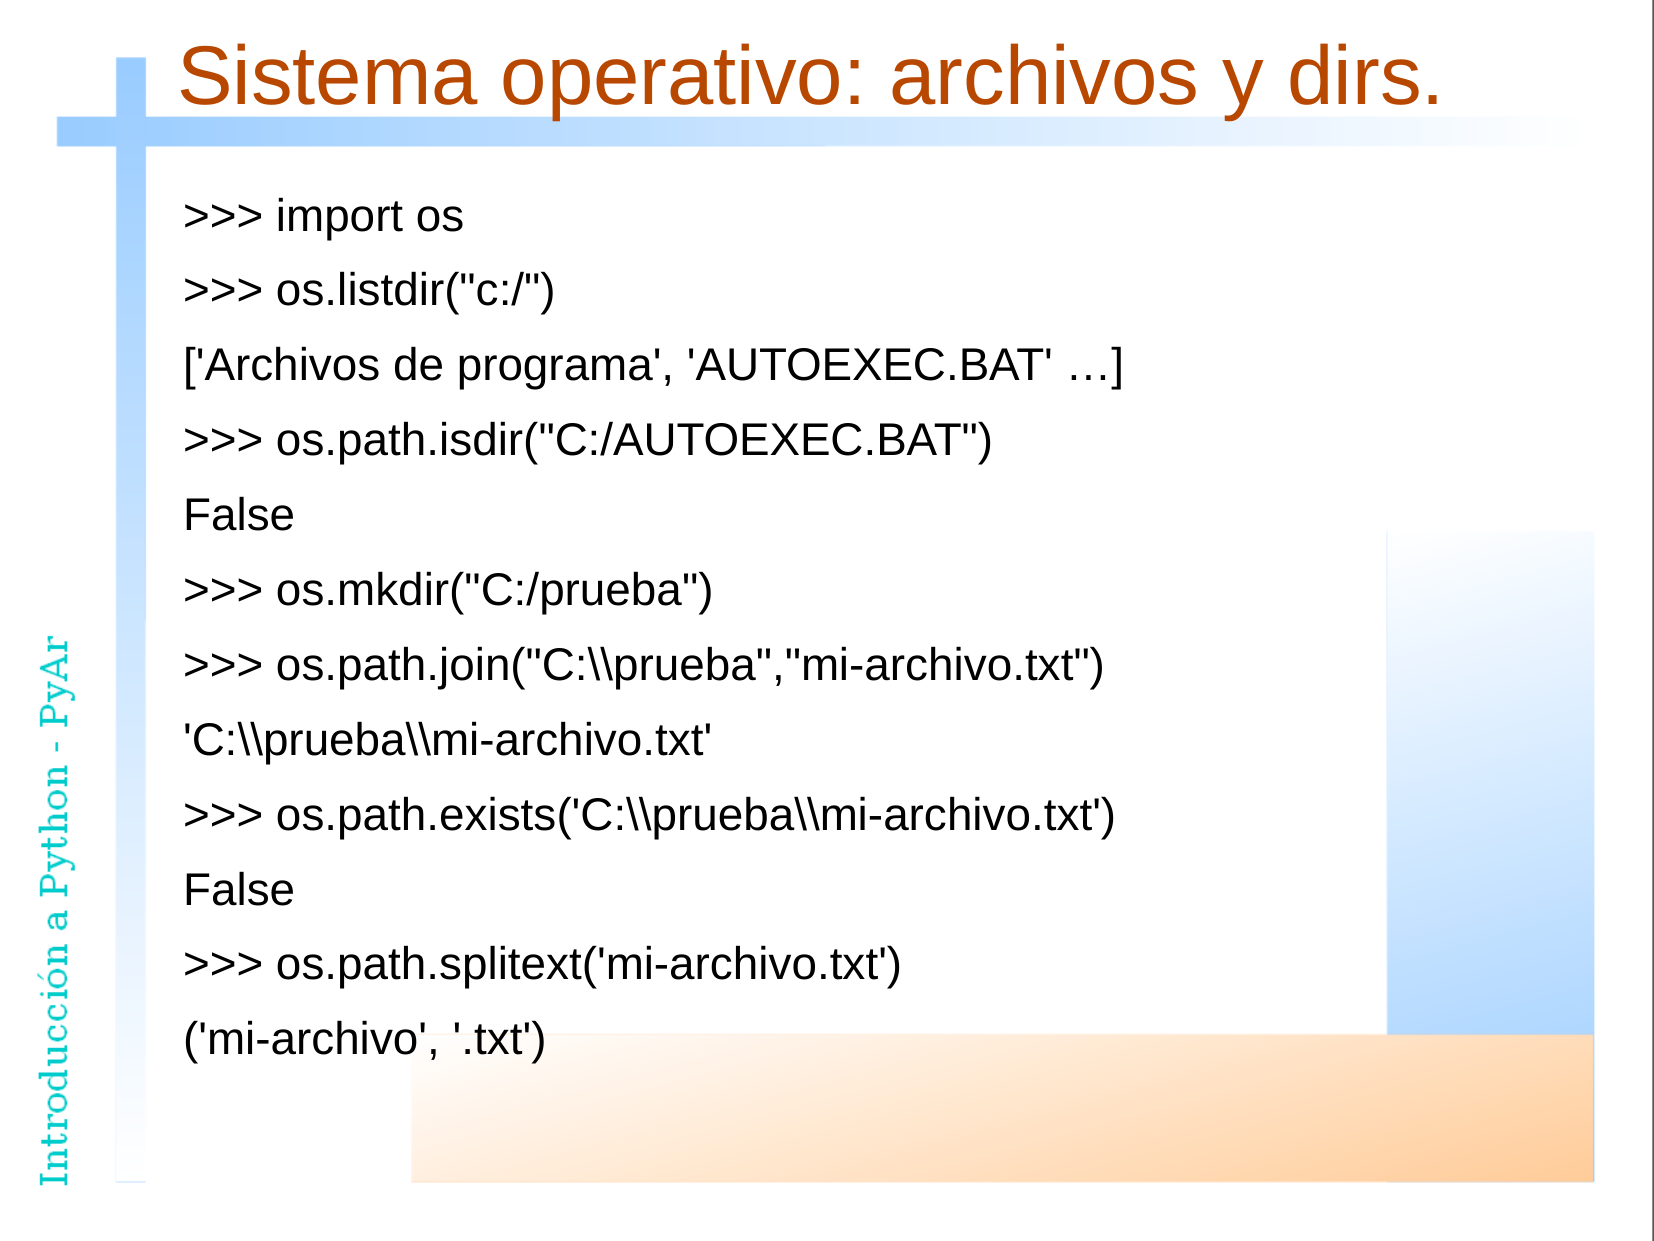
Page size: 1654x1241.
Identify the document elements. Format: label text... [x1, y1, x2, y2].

title Sistema operativo: archivos y dirs. [177, 0, 1595, 147]
text_box >>> import os >>> os.listdir("c:/") ['Archivos de programa', 'AUTOEXEC.BAT' …] >>> os.path.isdir("C:/AUTOEXEC.BAT") False >>> os.mkdir("C:/prueba") >>> os.path.join("C:\\prueba","mi-archivo.txt") 'C:\\prueba\\mi-archivo.txt' >>> os.path.exists('C:\\prueba\\mi-archivo.txt') False >>> os.path.splitext('mi-archivo.txt') ('mi-archivo', '.txt') [147, 147, 1595, 1182]
picture [0, 0, 1654, 1241]
